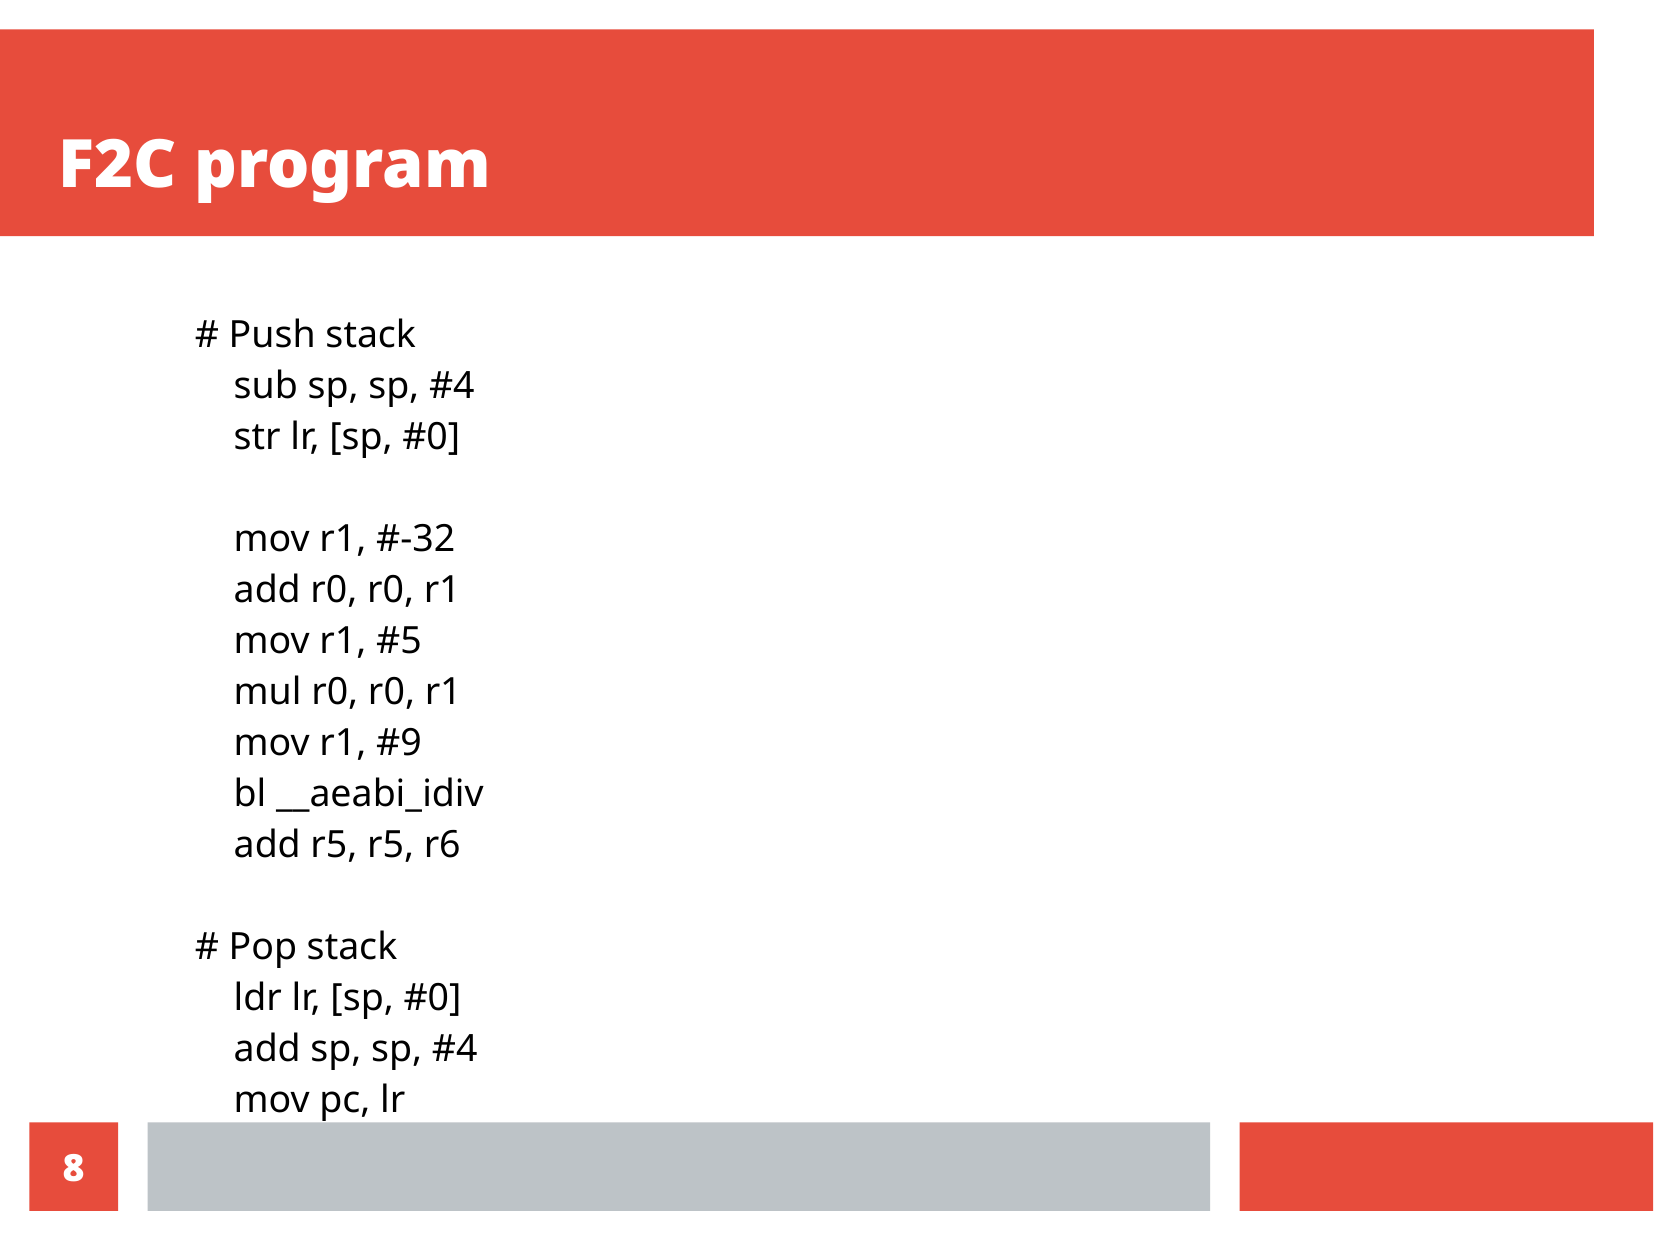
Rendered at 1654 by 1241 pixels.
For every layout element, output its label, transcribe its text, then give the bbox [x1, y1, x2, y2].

text_box # Push stack sub sp, sp, #4 str lr, [sp, #0] mov r1, #-32 add r0, r0, r1 mov r1, #5 mul r0, r0, r1 mov r1, #9 bl __aeabi_idiv add r5, r5, r6 # Pop stack ldr lr, [sp, #0] add sp, sp, #4 mov pc, lr [180, 300, 871, 1072]
title F2C program [58, 59, 1594, 207]
